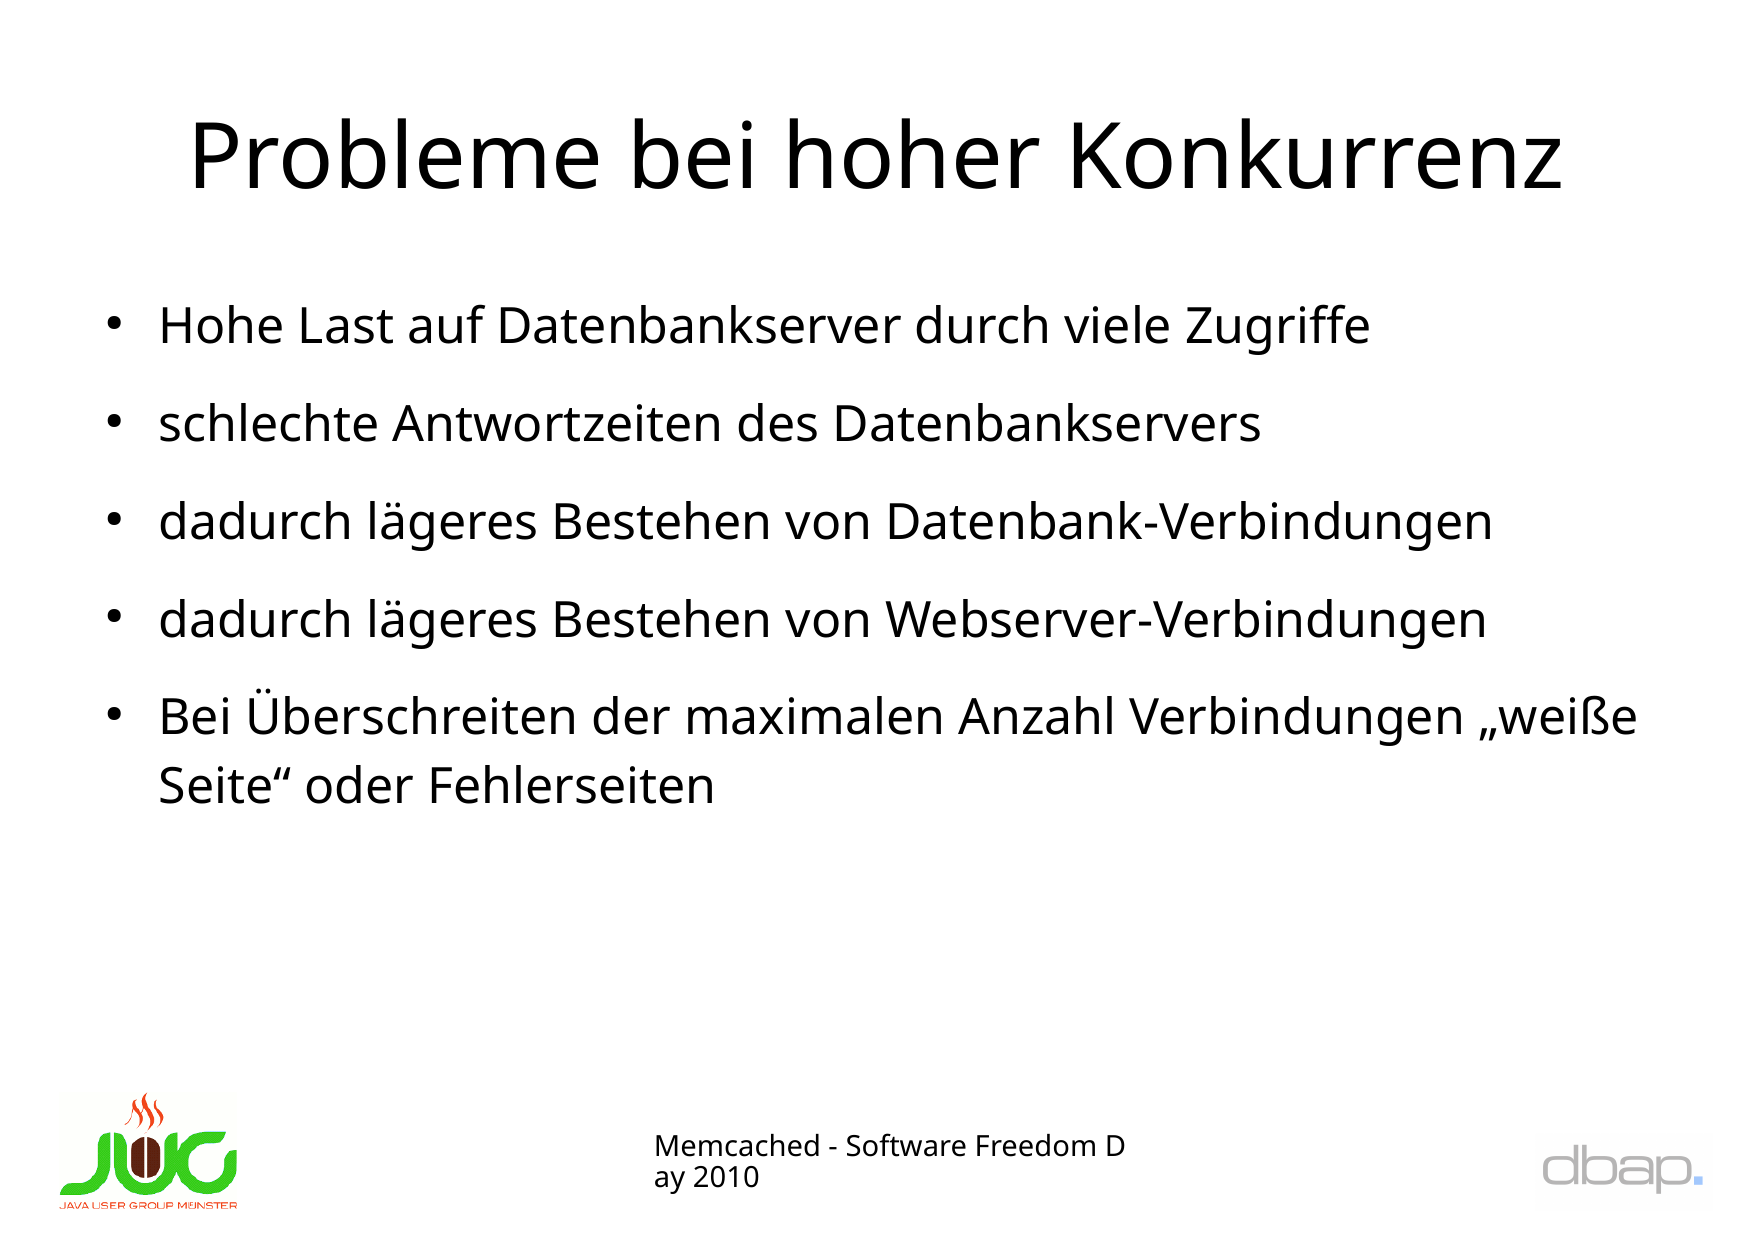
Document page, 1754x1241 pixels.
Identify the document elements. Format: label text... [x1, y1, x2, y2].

picture [59, 1092, 237, 1209]
list Hohe Last auf Datenbankserver durch viele Zugriffe schlechte Antwortzeiten des Datenbankservers dadurch lägeres Bestehen von Datenbank-Verbindungen dadurch lägeres Bestehen von Webserver-Verbindungen Bei Überschreiten der maximalen Anzahl Verbindungen „weiße Seite“ oder Fehlerseiten [87, 290, 1667, 1094]
picture [1535, 1133, 1713, 1211]
title Probleme bei hoher Konkurrenz [87, 56, 1667, 250]
